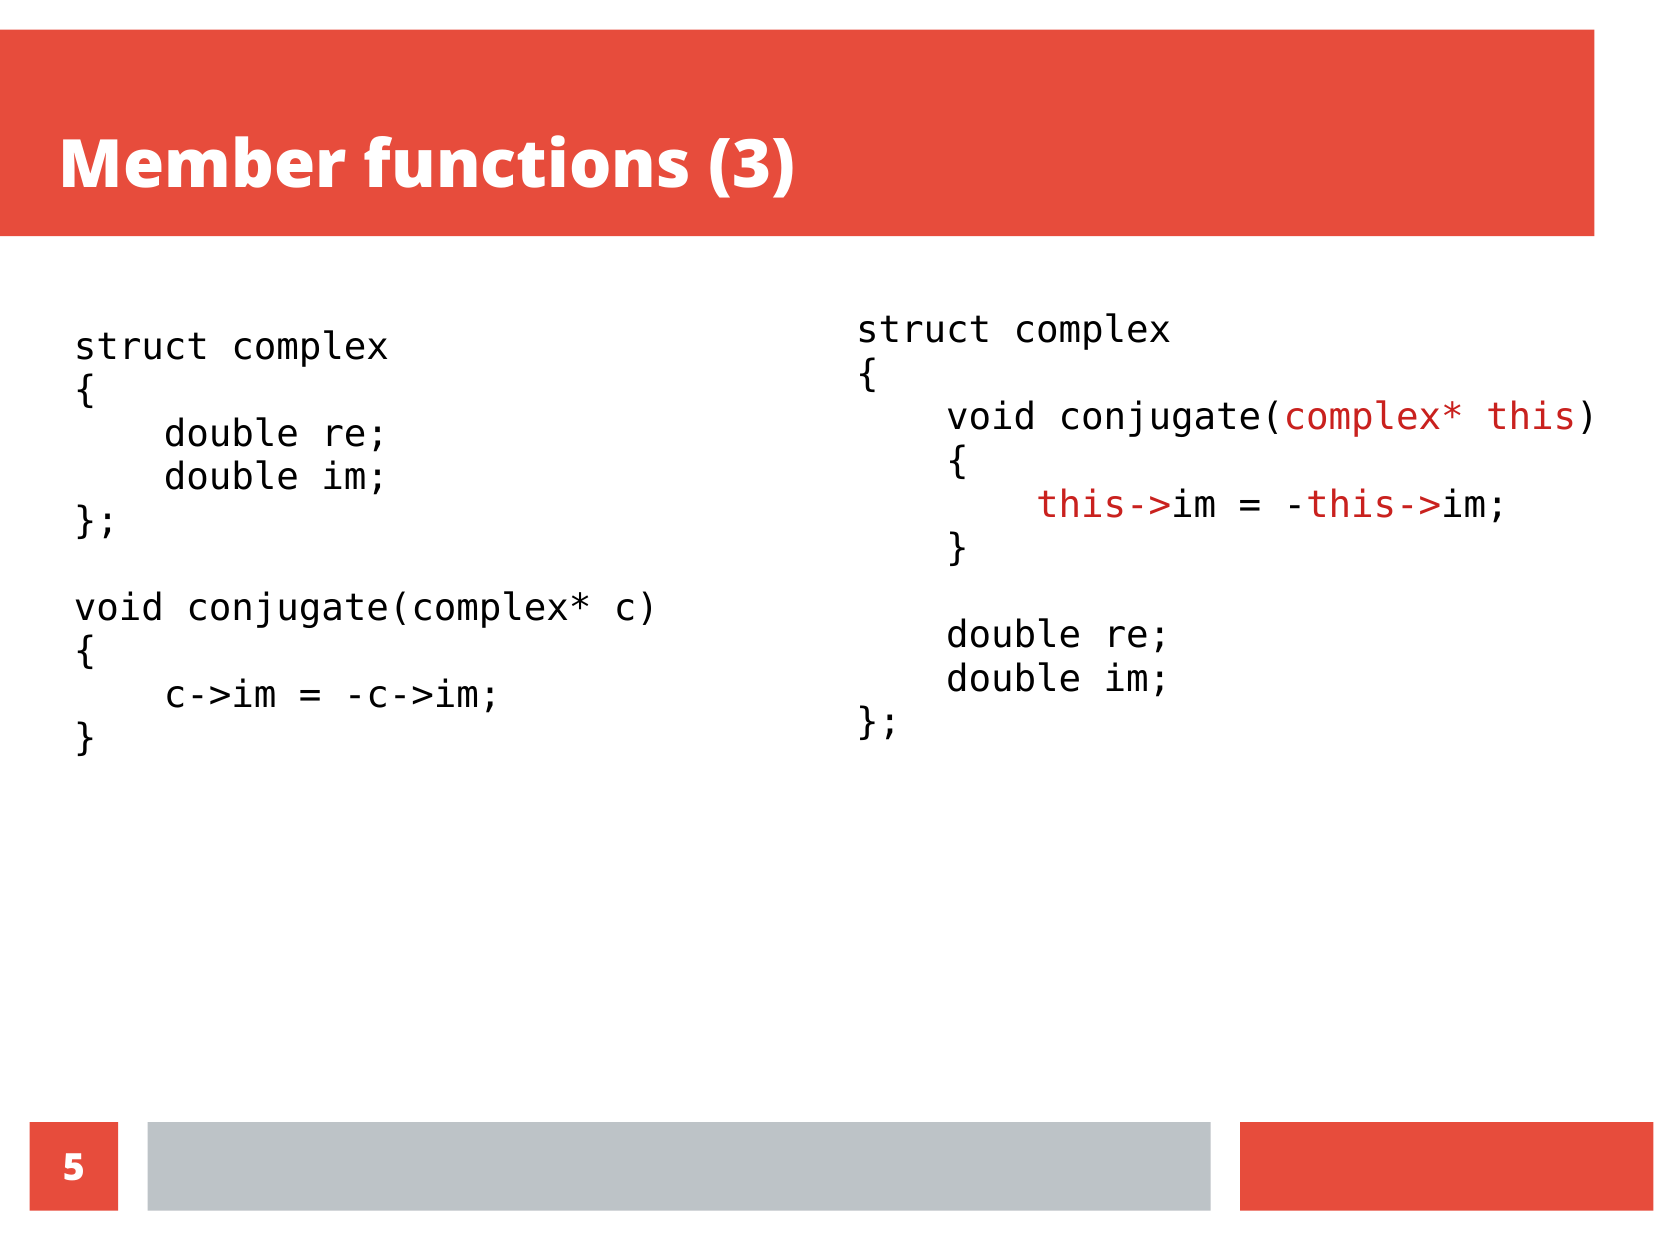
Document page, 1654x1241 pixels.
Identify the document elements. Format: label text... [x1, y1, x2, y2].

text_box struct complex { double re; double im; }; void conjugate(complex* c) { c->im = -c->im; } [59, 317, 815, 898]
text_box struct complex { void conjugate(complex* this) { this->im = -this->im; } double re; double im; }; [841, 300, 1630, 969]
title Member functions (3) [59, 59, 1595, 207]
